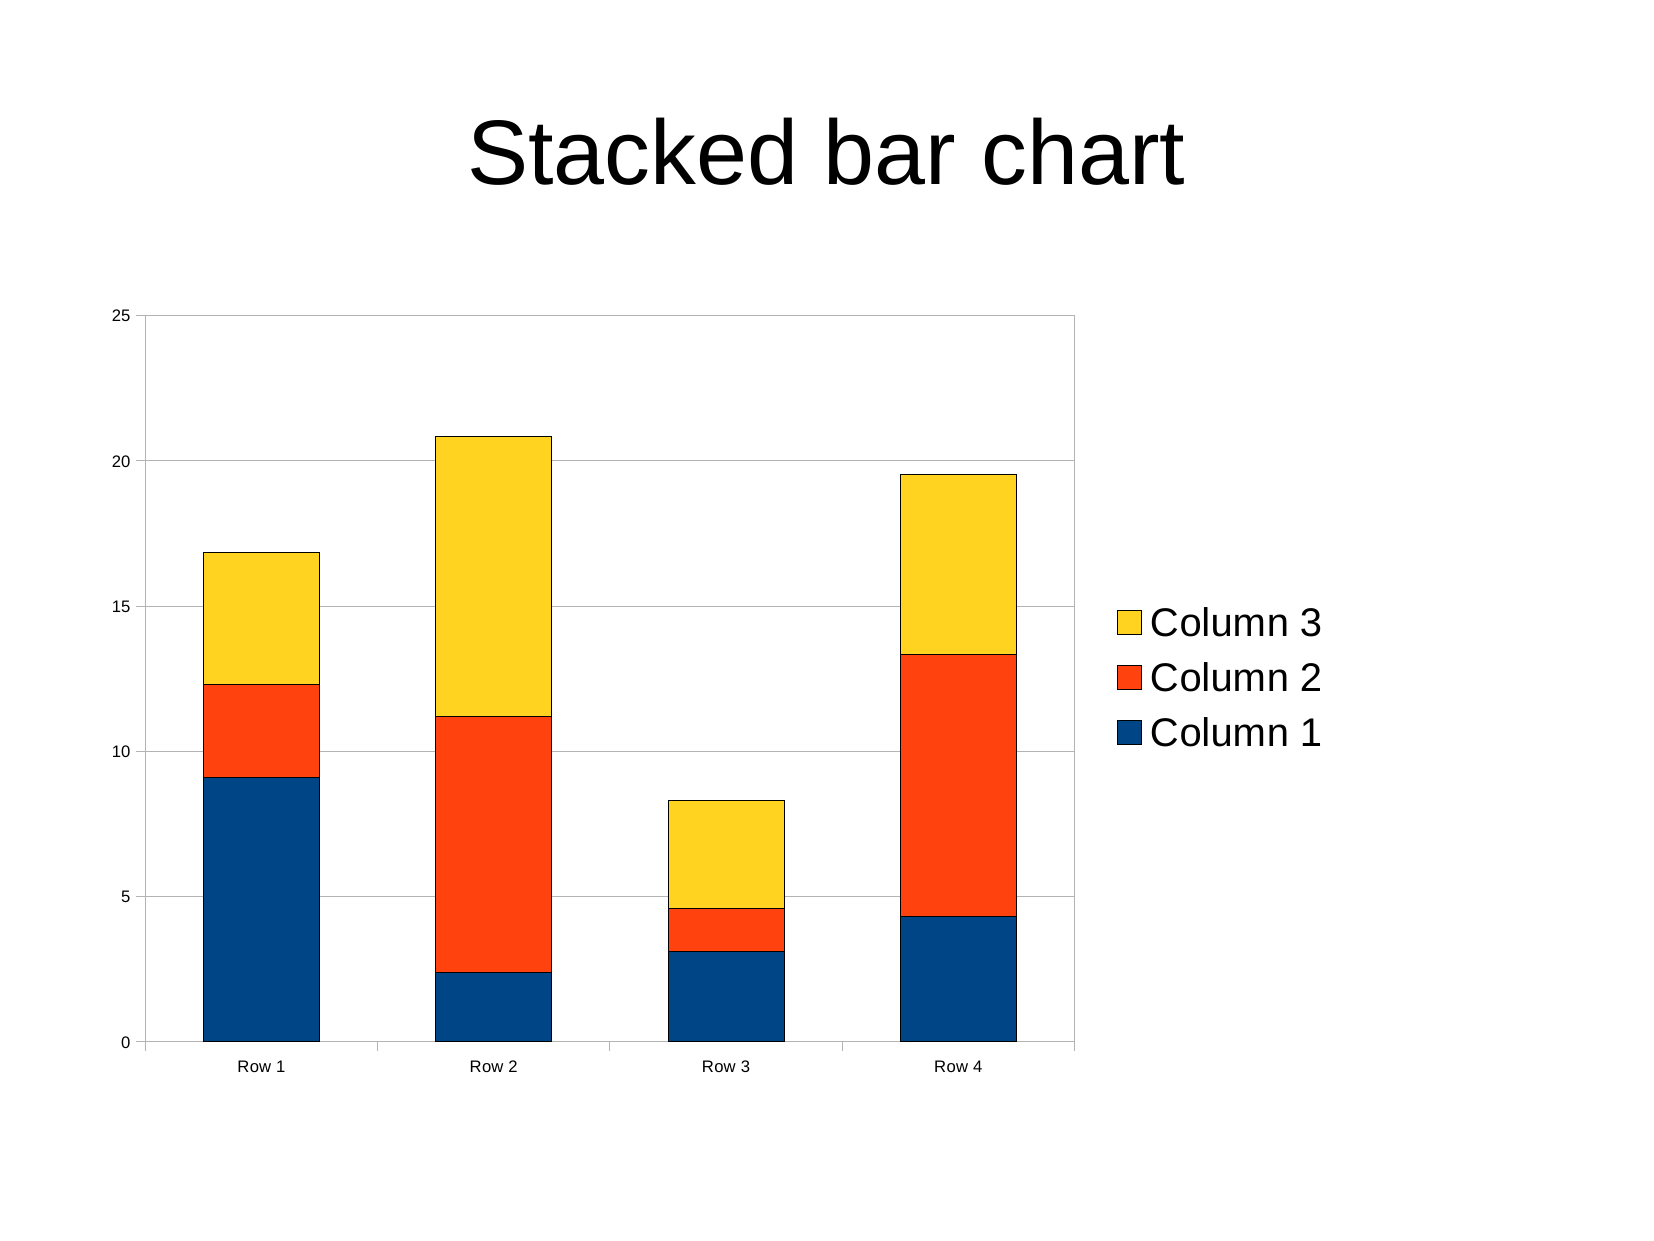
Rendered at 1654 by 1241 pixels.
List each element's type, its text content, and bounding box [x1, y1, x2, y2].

chart [82, 290, 1571, 1109]
title Stacked bar chart [82, 56, 1571, 250]
